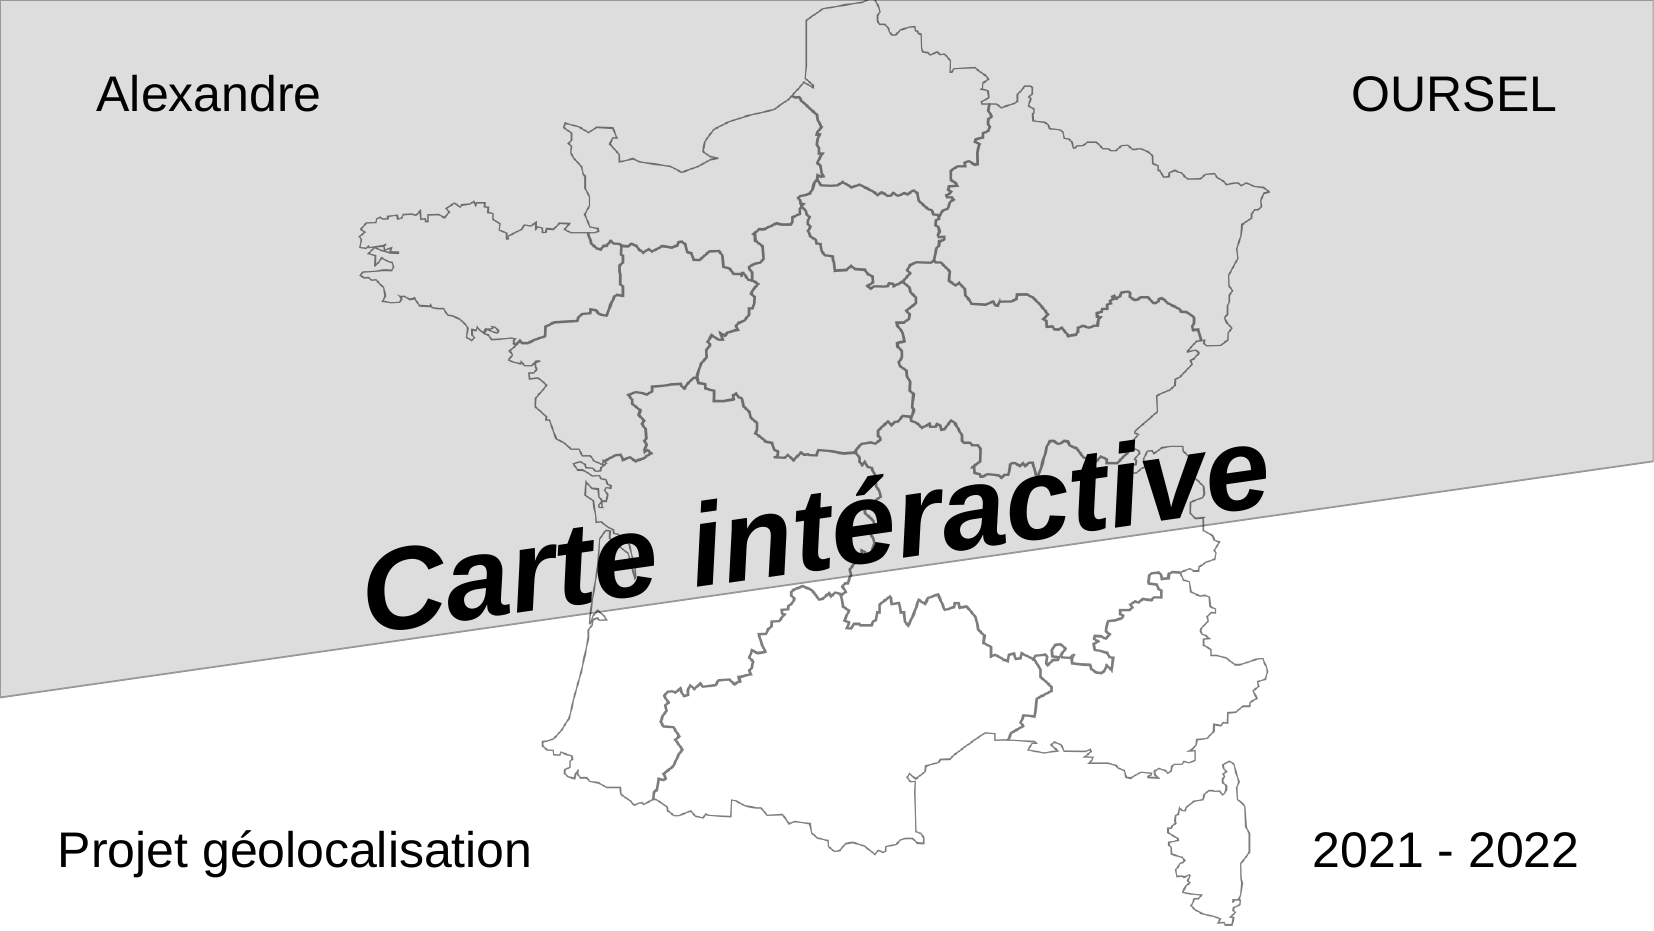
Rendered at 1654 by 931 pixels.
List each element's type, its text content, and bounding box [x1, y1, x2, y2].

title Carte intéractive [65, 462, 354, 765]
title Carte intéractive [1270, 295, 1565, 599]
picture [354, 0, 1270, 931]
text_box Projet géolocalisation 2021 - 2022 [43, 815, 354, 886]
text_box Alexandre OURSEL [82, 59, 354, 130]
text_box Projet géolocalisation 2021 - 2022 [1270, 815, 1595, 886]
text_box Alexandre OURSEL [1270, 59, 1572, 130]
